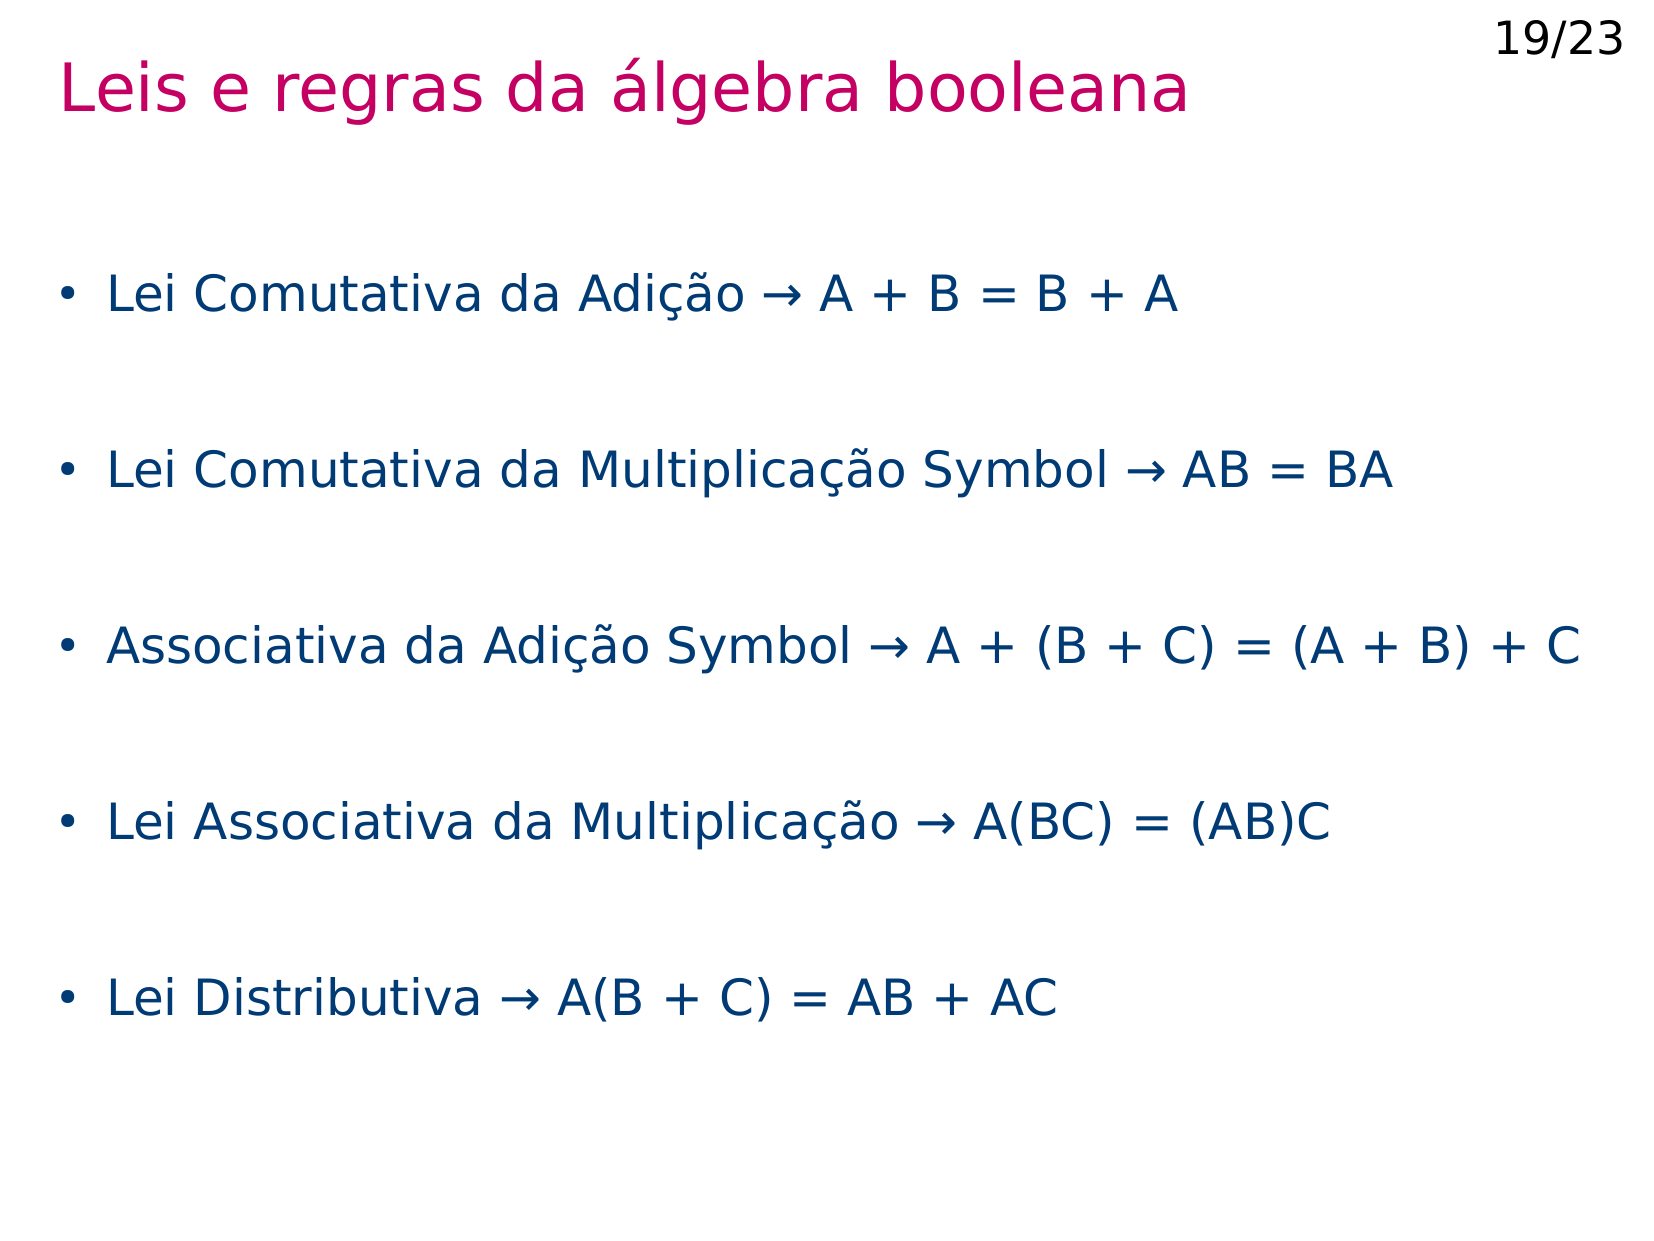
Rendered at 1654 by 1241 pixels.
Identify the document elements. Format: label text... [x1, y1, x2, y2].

list Lei Comutativa da Adição → A + B = B + A Lei Comutativa da Multiplicação Symbol → AB = BA Associativa da Adição Symbol → A + (B + C) = (A + B) + C Lei Associativa da Multiplicação → A(BC) = (AB)C Lei Distributiva → A(B + C) = AB + AC [59, 236, 1625, 1211]
title Leis e regras da álgebra booleana [59, 29, 1625, 148]
